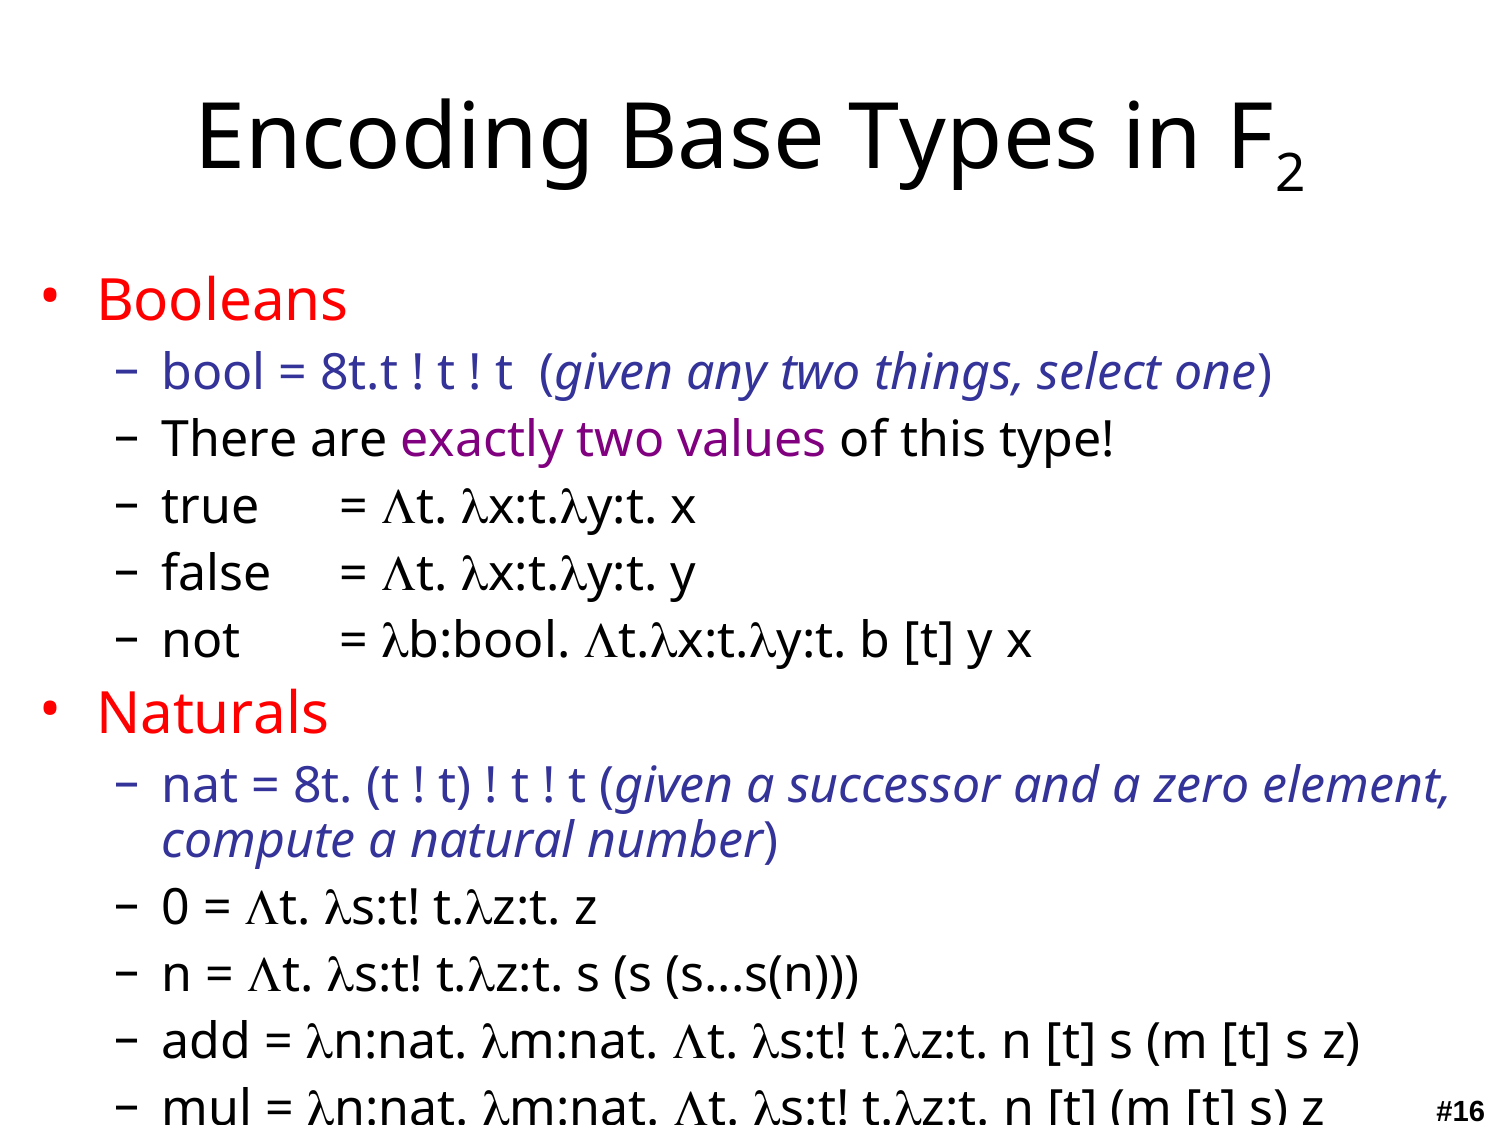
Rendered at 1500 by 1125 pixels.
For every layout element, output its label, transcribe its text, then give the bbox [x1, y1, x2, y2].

title Encoding Base Types in F2 [24, 45, 1476, 233]
list Booleans bool = 8t.t ! t ! t (given any two things, select one) There are exactly two values of this type! true = t. x:t.y:t. x false = t. x:t.y:t. y not = b:bool. t.x:t.y:t. b [t] y x Naturals nat = 8t. (t ! t) ! t ! t (given a successor and a zero element, compute a natural number) 0 = t. s:t! t.z:t. z n = t. s:t! t.z:t. s (s (s...s(n))) add = n:nat. m:nat. t. s:t! t.z:t. n [t] s (m [t] s z) mul = n:nat. m:nat. t. s:t! t.z:t. n [t] (m [t] s) z [24, 262, 1476, 1101]
